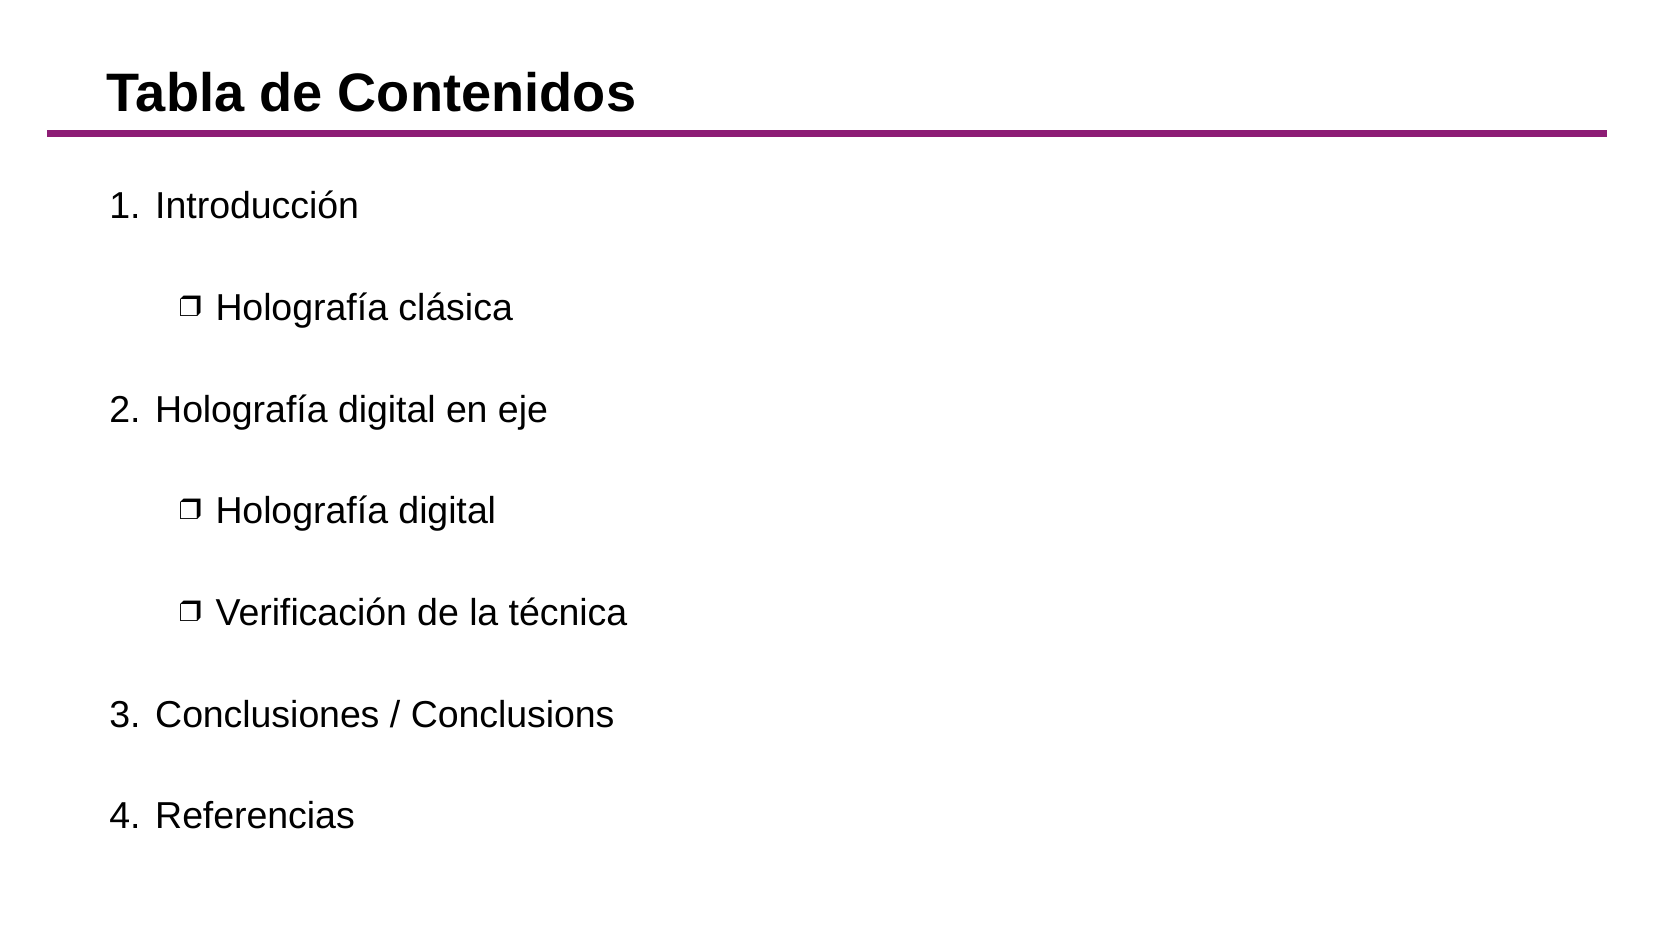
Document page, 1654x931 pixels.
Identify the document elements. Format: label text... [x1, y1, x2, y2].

subtitle Introducción Holografía clásica Holografía digital en eje Holografía digital Verificación de la técnica Conclusiones / Conclusions Referencias [109, 142, 1645, 910]
title Tabla de Contenidos [76, 31, 934, 153]
